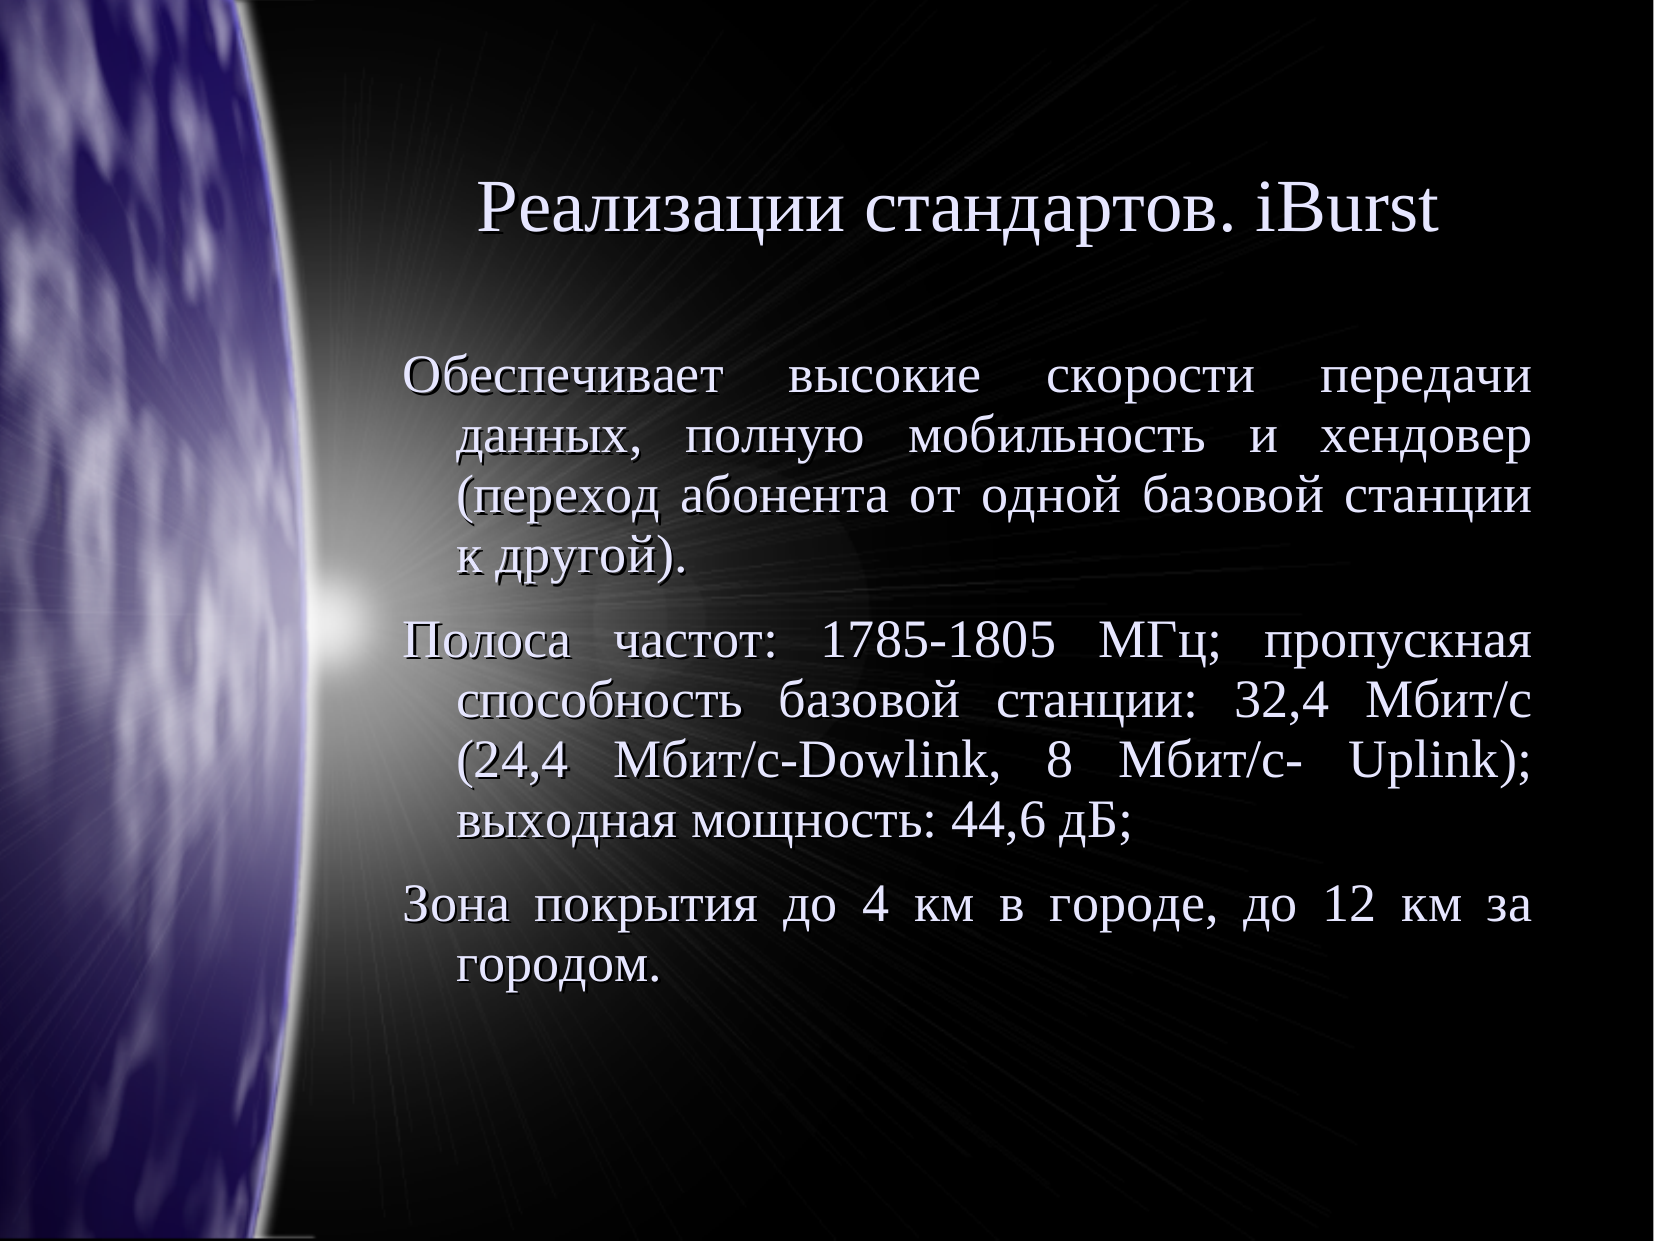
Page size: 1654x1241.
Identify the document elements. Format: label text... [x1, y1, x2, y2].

picture [0, 0, 1654, 1241]
title Реализации стандартов. iBurst [383, 110, 1534, 303]
list Обеспечивает высокие скорости передачи данных, полную мобильность и хендовер (переход абонента от одной базовой станции к другой). Полоса частот: 1785-1805 МГц; пропускная способность базовой станции: 32,4 Мбит/с (24,4 Мбит/с-Dowlink, 8 Мбит/с- Uplink); выходная мощность: 44,6 дБ; Зона покрытия до 4 км в городе, до 12 км за городом. [385, 344, 1534, 1112]
